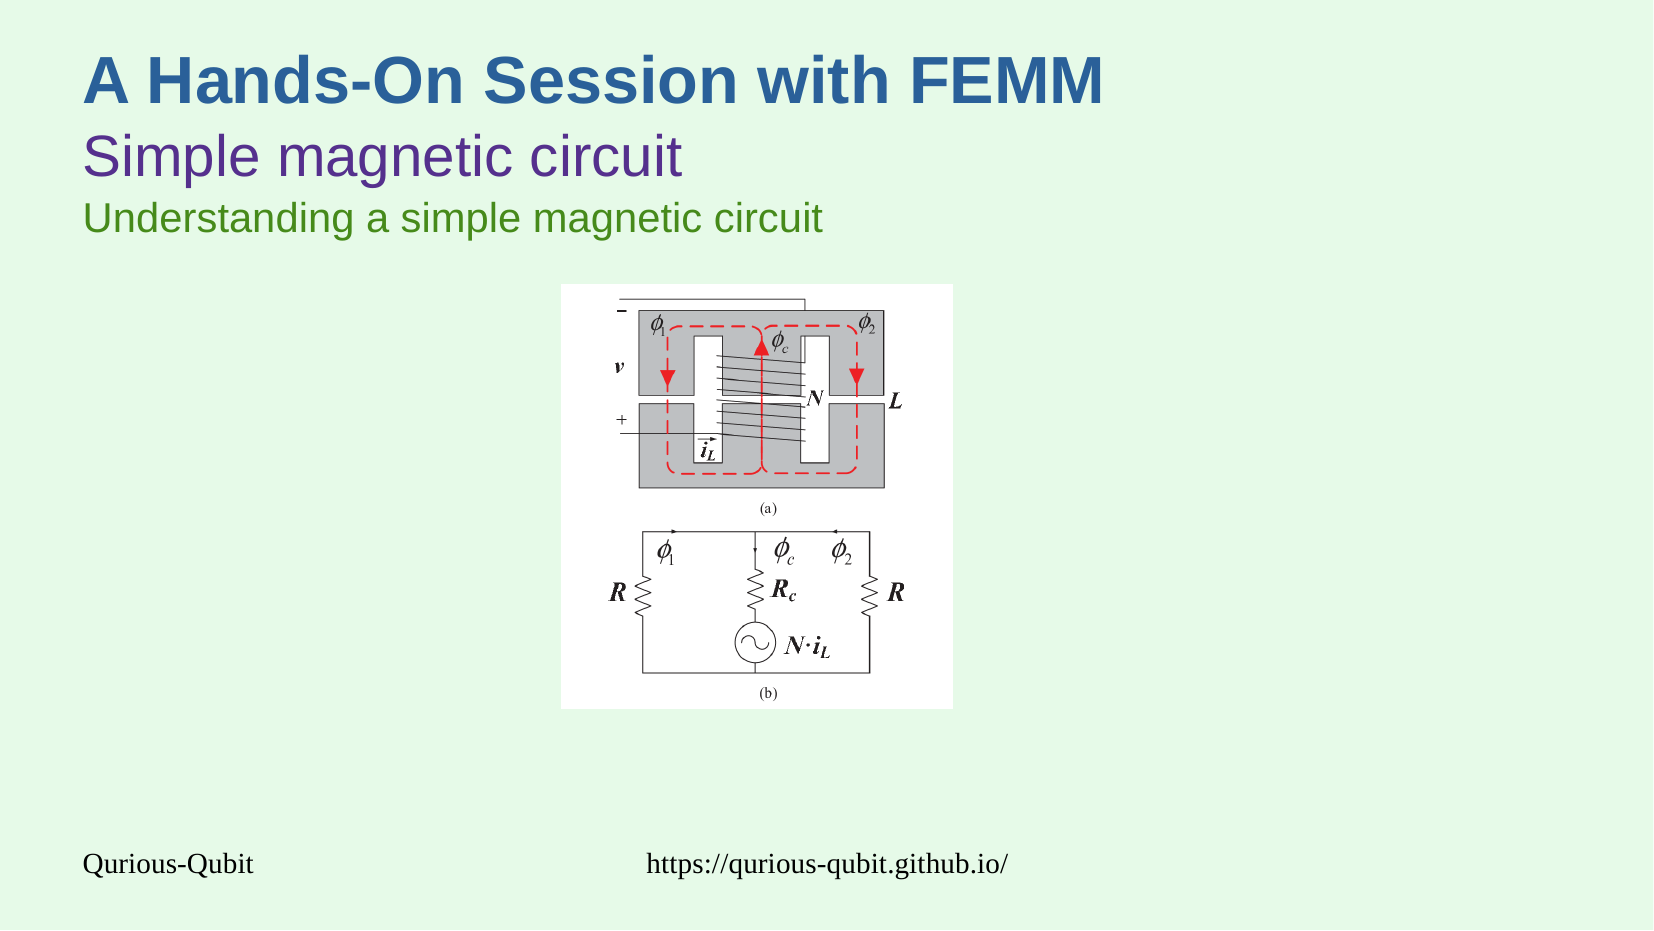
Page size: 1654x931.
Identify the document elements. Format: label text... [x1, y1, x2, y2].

picture [561, 284, 953, 709]
title A Hands-On Session with FEMM [82, 43, 1571, 119]
text_box Simple magnetic circuit [82, 124, 1571, 190]
text_box Understanding a simple magnetic circuit [82, 194, 857, 242]
